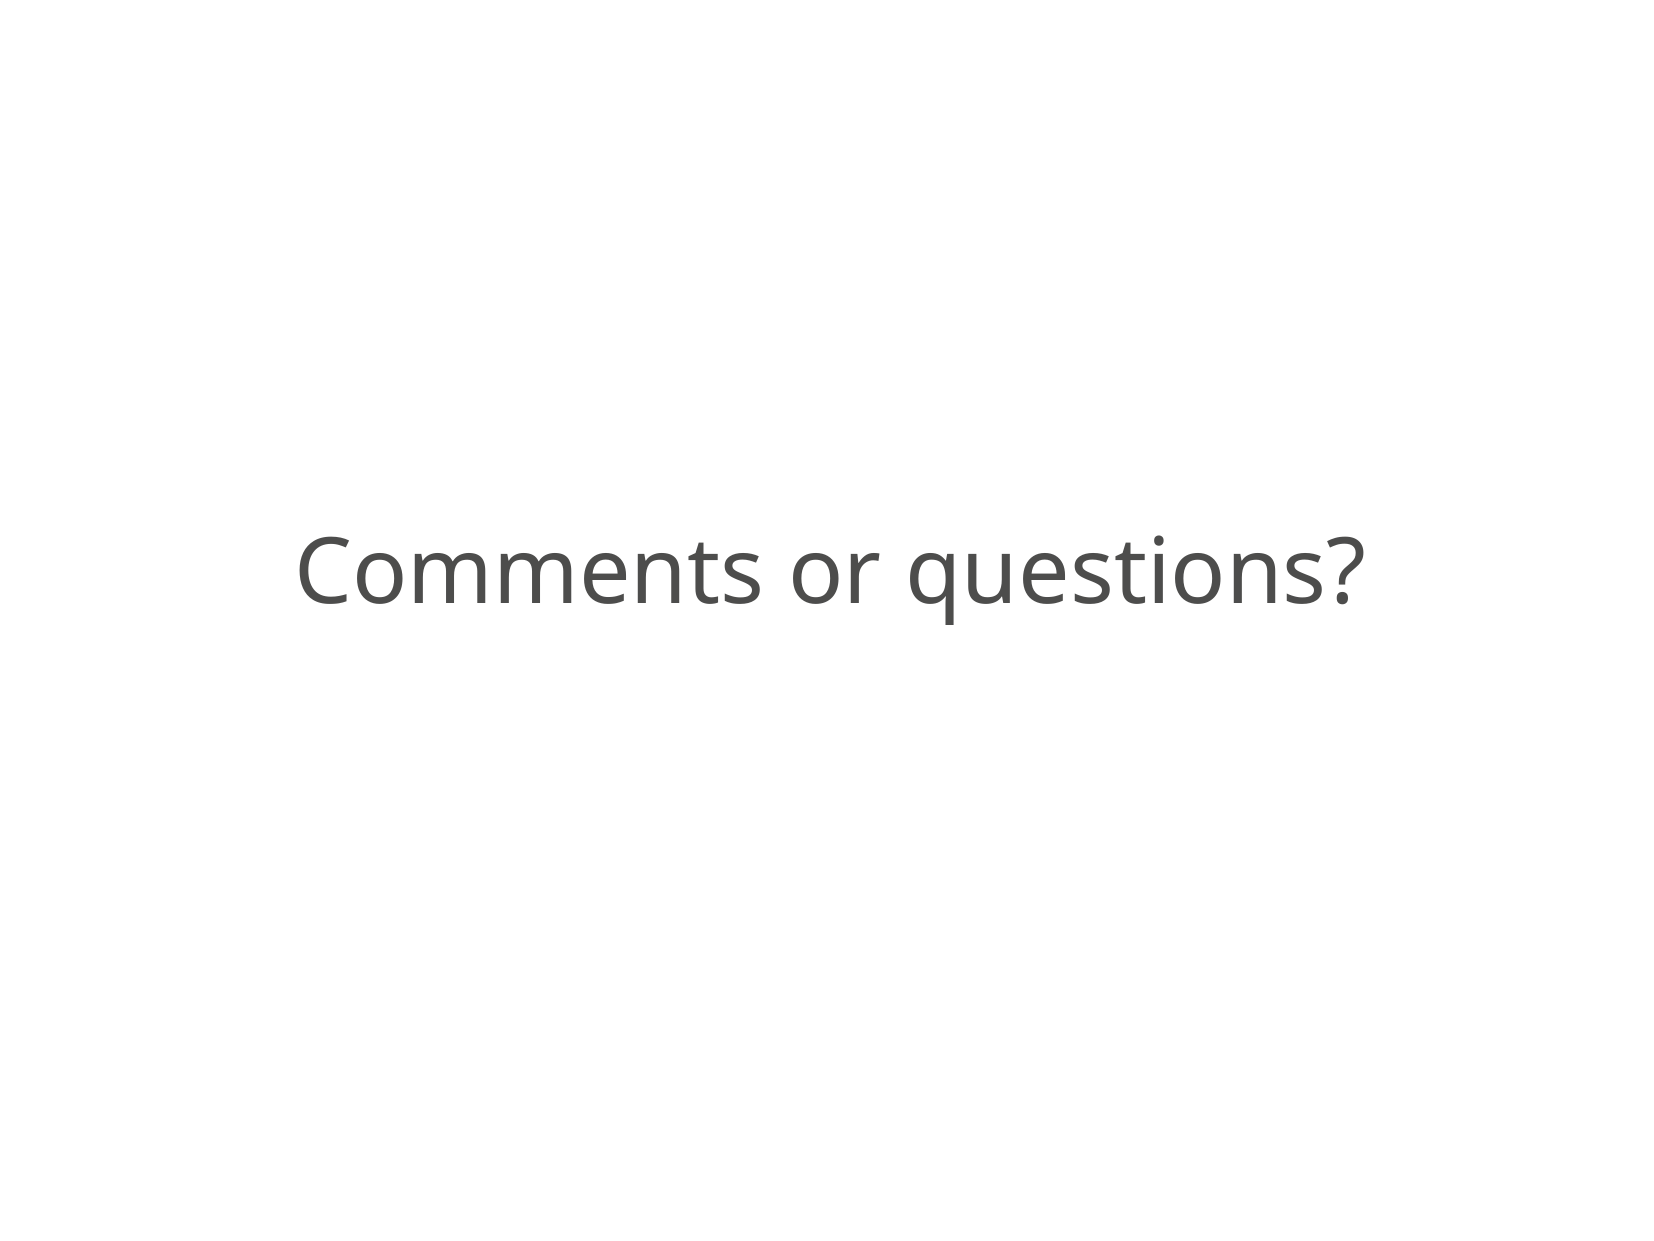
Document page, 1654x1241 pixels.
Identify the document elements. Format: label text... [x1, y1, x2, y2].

title Comments or questions? [86, 465, 1576, 673]
